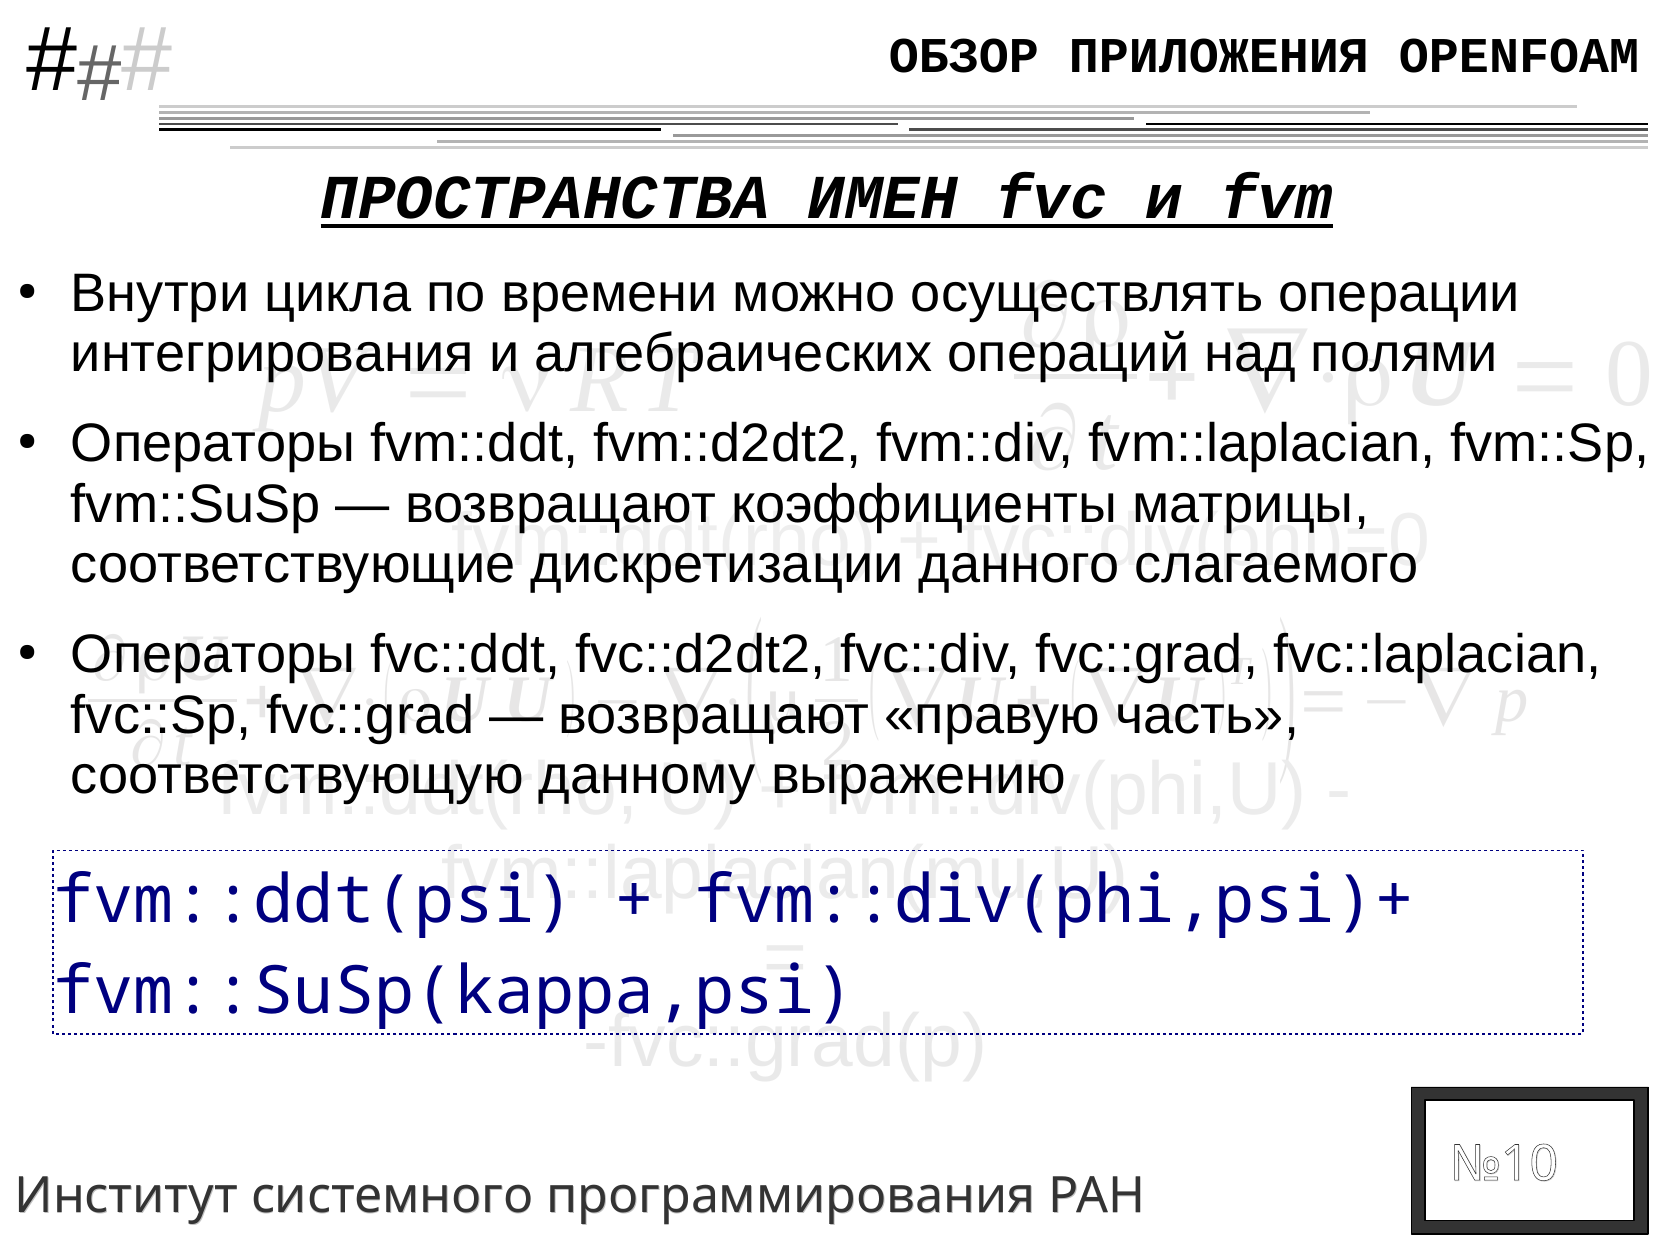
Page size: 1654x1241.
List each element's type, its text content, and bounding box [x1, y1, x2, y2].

title ПРОСТРАНСТВА ИМЕН fvc и fvm [0, 147, 1654, 257]
list Внутри цикла по времени можно осуществлять операции интегрирования и алгебраических операций над полями Операторы fvm::ddt, fvm::d2dt2, fvm::div, fvm::laplacian, fvm::Sp, fvm::SuSp — возвращают коэффициенты матрицы, соответствующие дискретизации данного слагаемого Операторы fvc::ddt, fvc::d2dt2, fvc::div, fvc::grad, fvc::laplacian, fvc::Sp, fvc::grad — возвращают «правую часть», соответствующую данному выражению [0, 262, 1654, 963]
text_box fvm::ddt(psi) + fvm::div(phi,psi)+ fvm::SuSp(kappa,psi) [53, 850, 1583, 1004]
